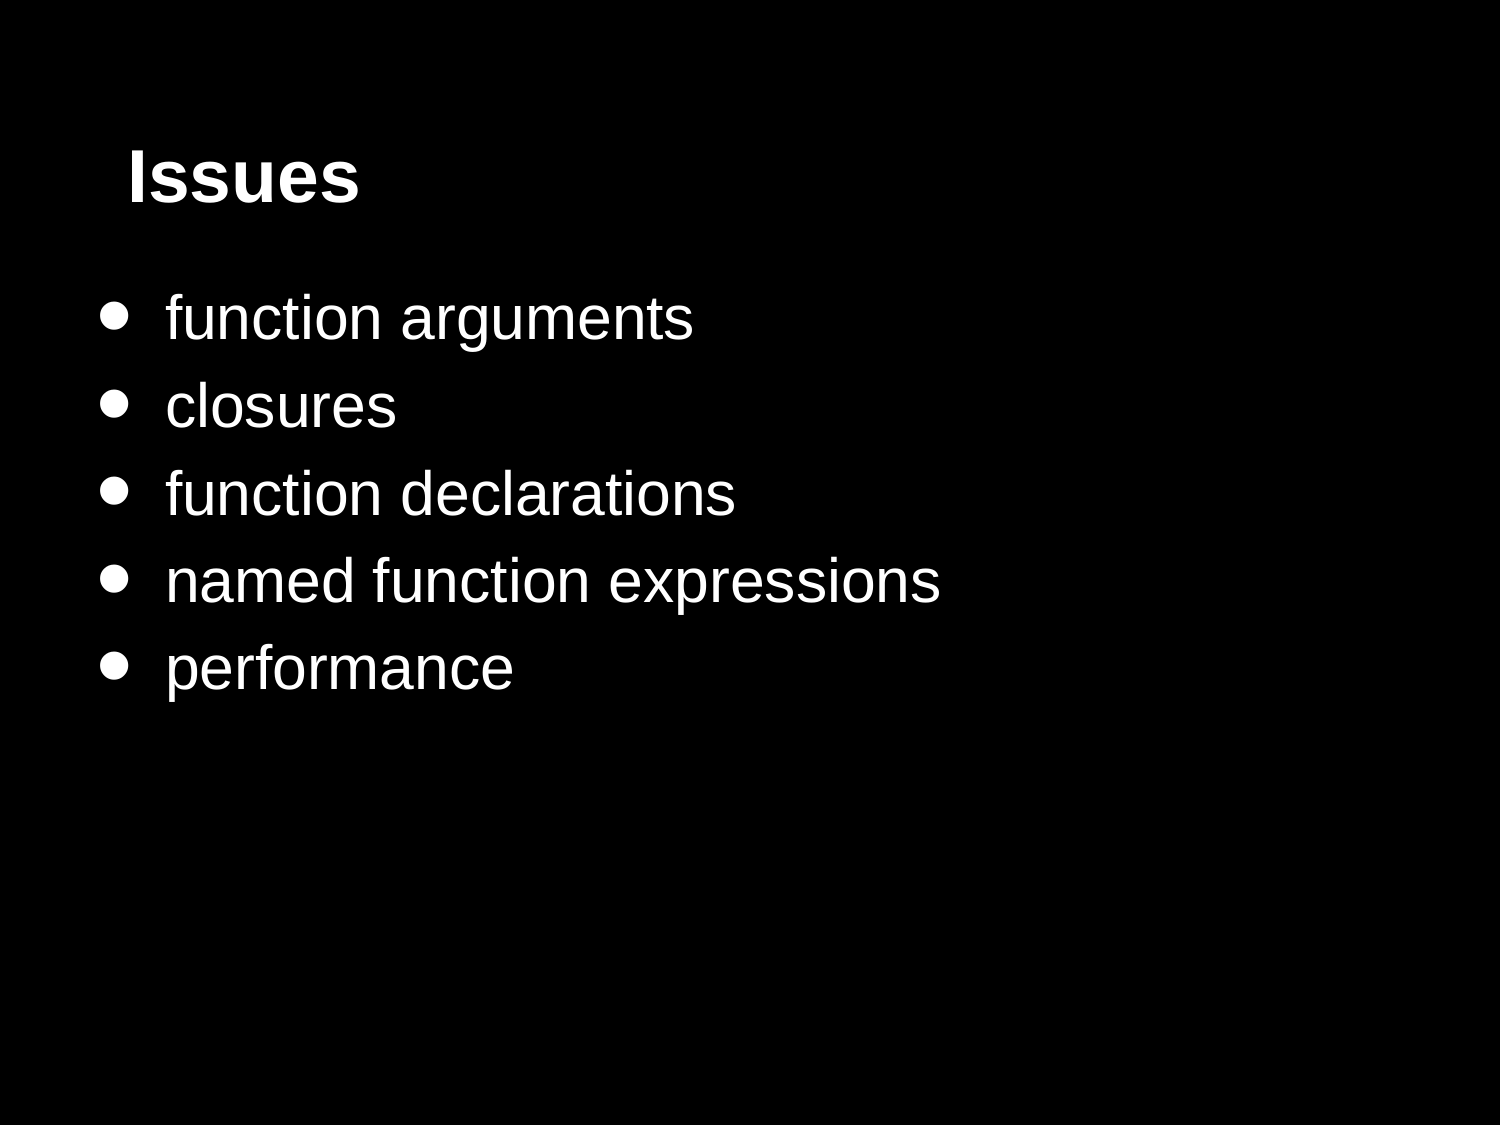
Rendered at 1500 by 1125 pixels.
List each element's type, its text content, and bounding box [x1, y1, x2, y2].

title Issues [75, 45, 1425, 233]
list function arguments closures function declarations named function expressions performance [75, 262, 1425, 1078]
